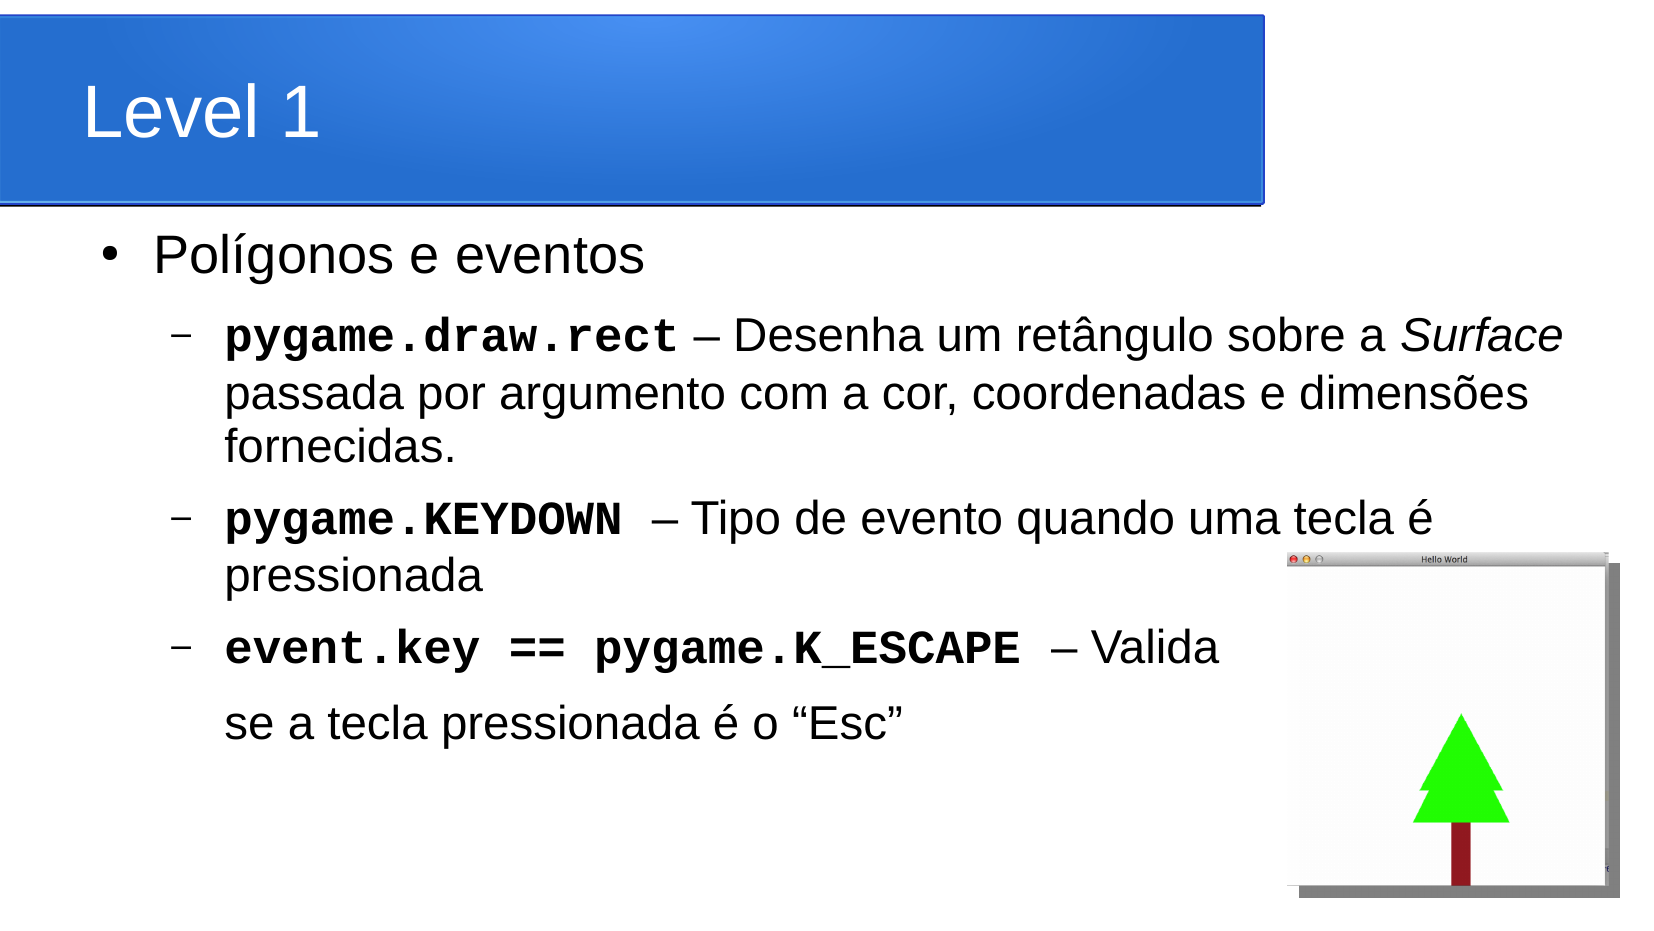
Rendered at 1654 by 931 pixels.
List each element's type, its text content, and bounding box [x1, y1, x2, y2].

picture [1287, 552, 1609, 886]
title Level 1 [82, 35, 1235, 189]
list Polígonos e eventos pygame.draw.rect – Desenha um retângulo sobre a Surface passada por argumento com a cor, coordenadas e dimensões fornecidas. pygame.KEYDOWN – Tipo de evento quando uma tecla é pressionada event.key == pygame.K_ESCAPE – Valida se a tecla pressionada é o “Esc” [82, 224, 1571, 764]
